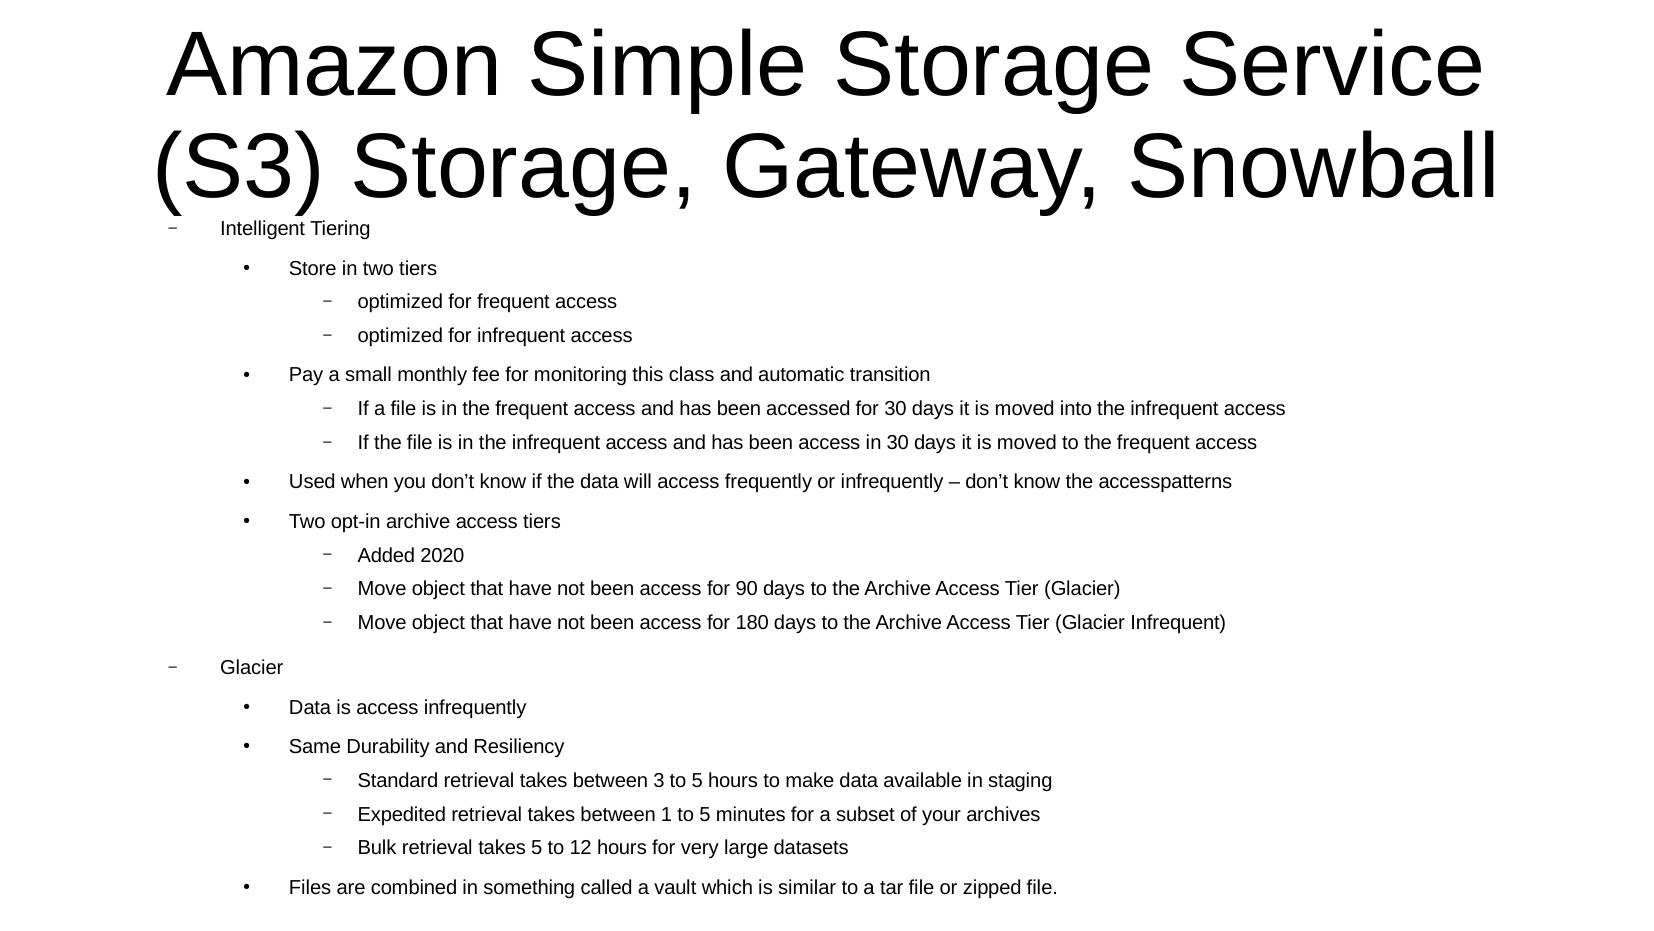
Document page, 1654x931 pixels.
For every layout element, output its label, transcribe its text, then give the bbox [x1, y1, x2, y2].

list Intelligent Tiering Store in two tiers optimized for frequent access optimized for infrequent access Pay a small monthly fee for monitoring this class and automatic transition If a file is in the frequent access and has been accessed for 30 days it is moved into the infrequent access If the file is in the infrequent access and has been access in 30 days it is moved to the frequent access Used when you don’t know if the data will access frequently or infrequently – don’t know the accesspatterns Two opt-in archive access tiers Added 2020 Move object that have not been access for 90 days to the Archive Access Tier (Glacier) Move object that have not been access for 180 days to the Archive Access Tier (Glacier Infrequent) Glacier Data is access infrequently Same Durability and Resiliency Standard retrieval takes between 3 to 5 hours to make data available in staging Expedited retrieval takes between 1 to 5 minutes for a subset of your archives Bulk retrieval takes 5 to 12 hours for very large datasets Files are combined in something called a vault which is similar to a tar file or zipped file. [82, 217, 1621, 901]
title Amazon Simple Storage Service (S3) Storage, Gateway, Snowball [82, 12, 1571, 217]
